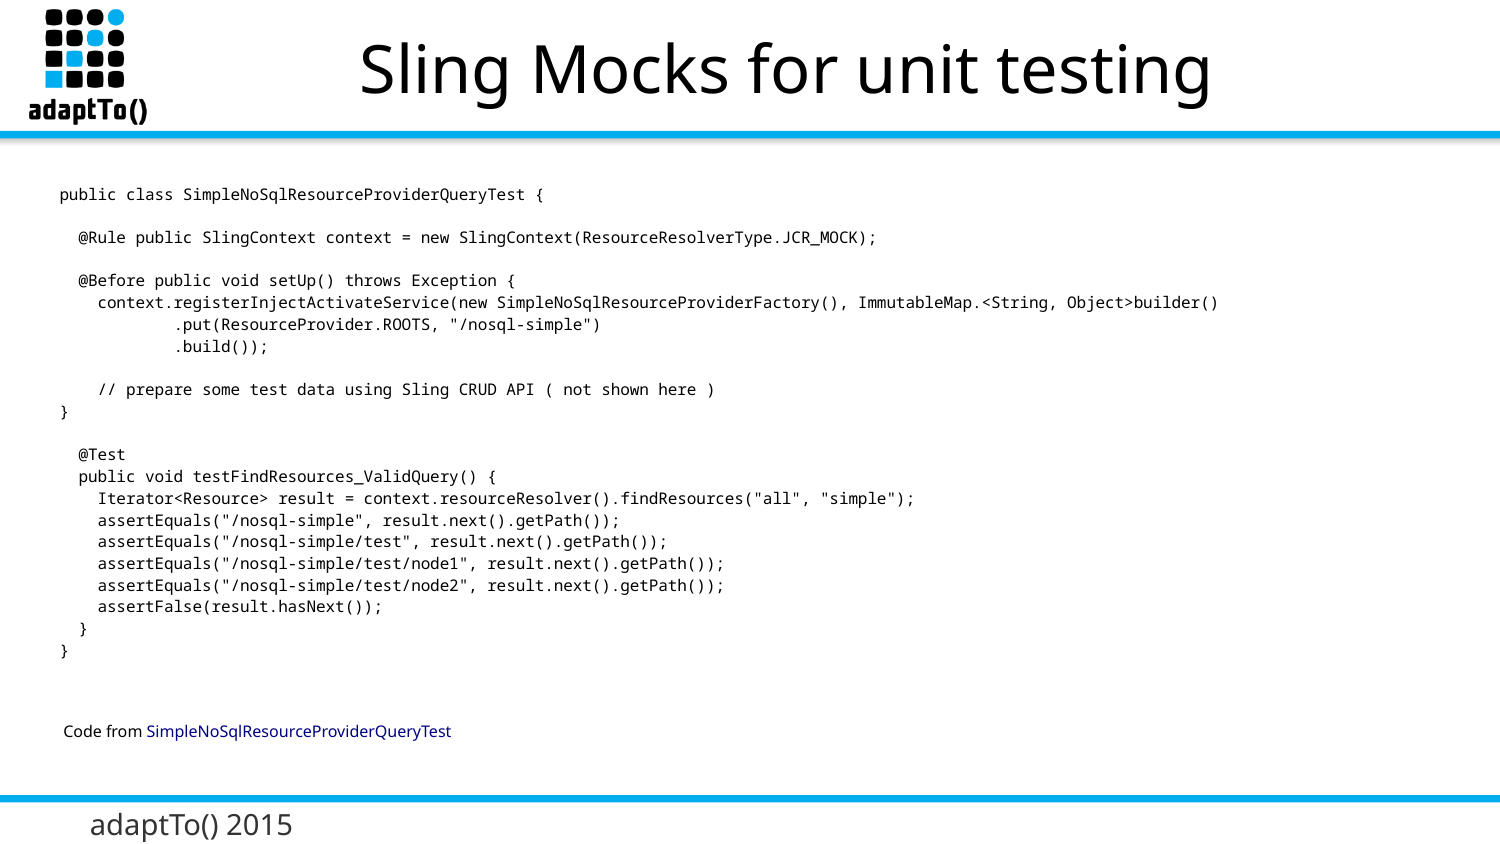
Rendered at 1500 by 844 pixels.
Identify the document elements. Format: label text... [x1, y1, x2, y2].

picture [27, 6, 148, 126]
list public class SimpleNoSqlResourceProviderQueryTest { @Rule public SlingContext context = new SlingContext(ResourceResolverType.JCR_MOCK); @Before public void setUp() throws Exception { context.registerInjectActivateService(new SimpleNoSqlResourceProviderFactory(), ImmutableMap.<String, Object>builder() .put(ResourceProvider.ROOTS, "/nosql-simple") .build()); // prepare some test data using Sling CRUD API ( not shown here ) } @Test public void testFindResources_ValidQuery() { Iterator<Resource> result = context.resourceResolver().findResources("all", "simple"); assertEquals("/nosql-simple", result.next().getPath()); assertEquals("/nosql-simple/test", result.next().getPath()); assertEquals("/nosql-simple/test/node1", result.next().getPath()); assertEquals("/nosql-simple/test/node2", result.next().getPath()); assertFalse(result.hasNext()); } } Code from SimpleNoSqlResourceProviderQueryTest [52, 183, 1447, 760]
title Sling Mocks for unit testing [150, 15, 1425, 121]
